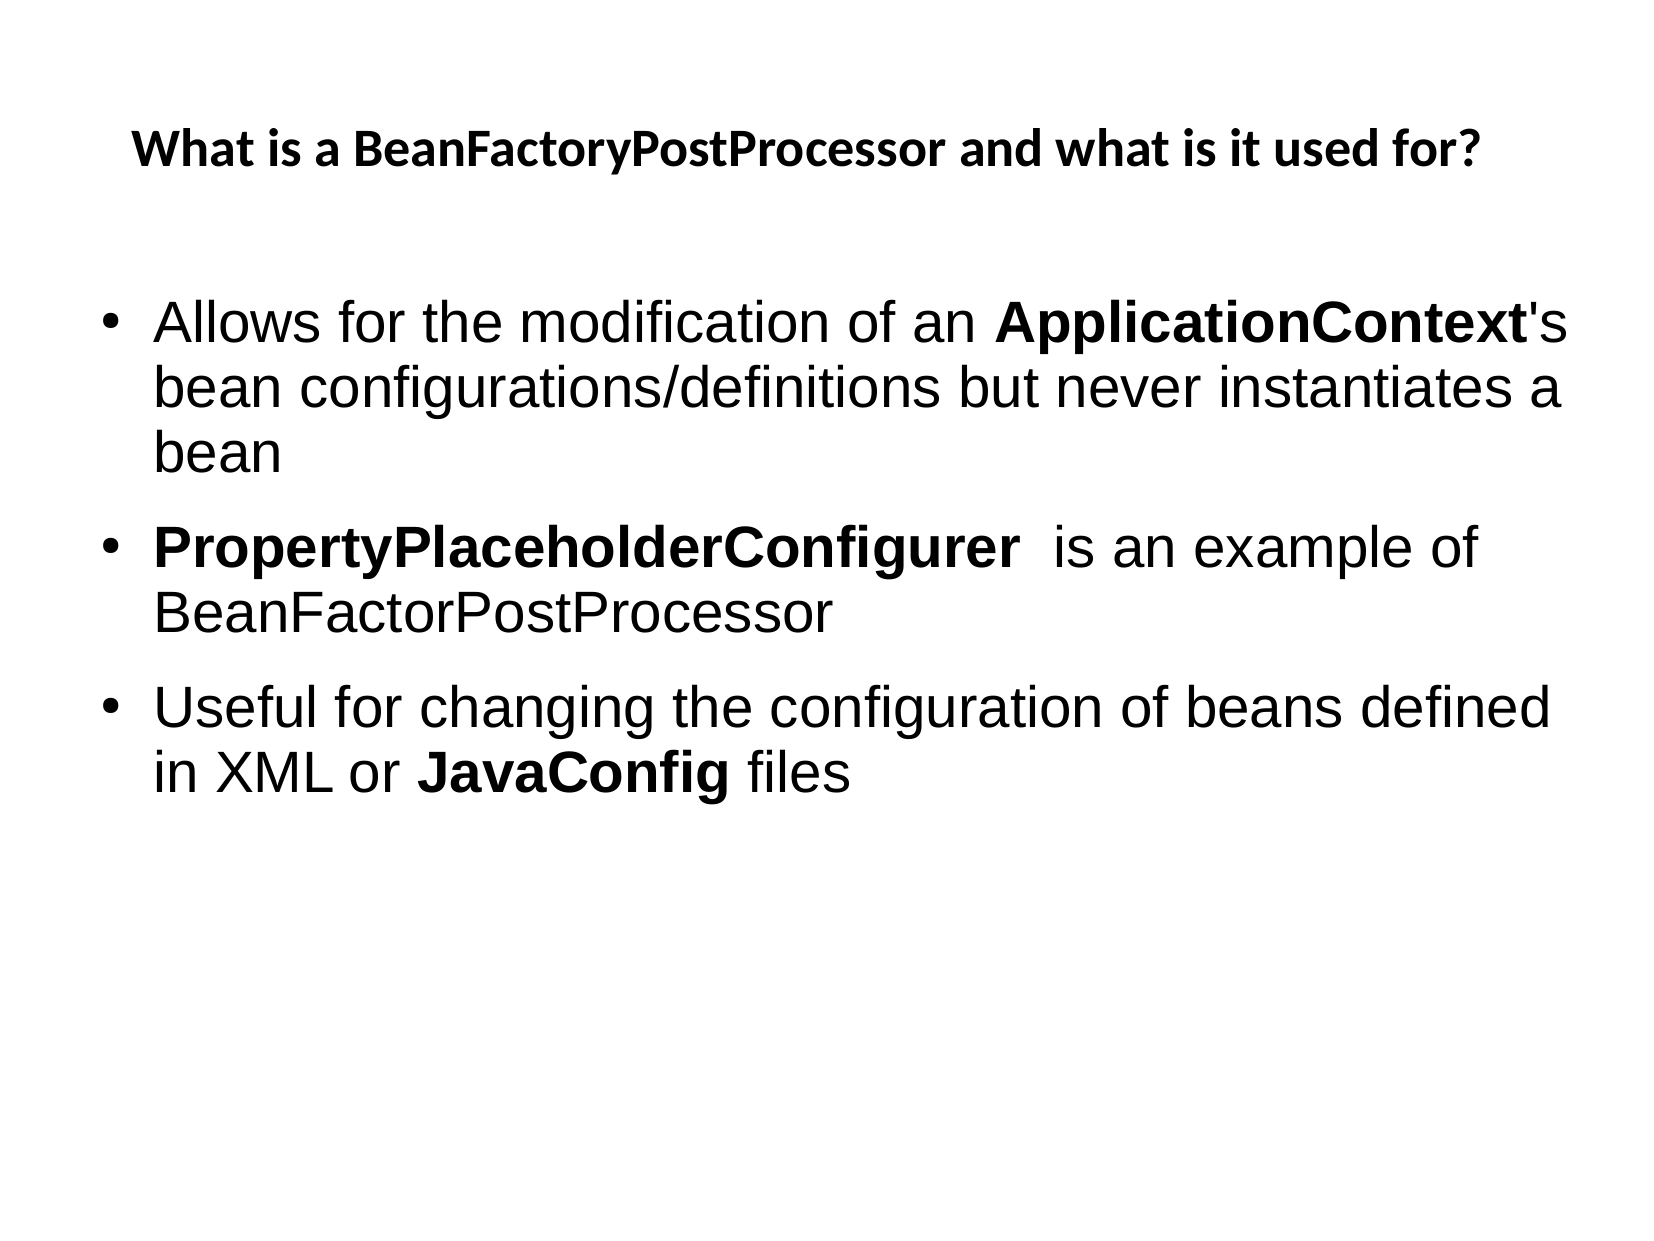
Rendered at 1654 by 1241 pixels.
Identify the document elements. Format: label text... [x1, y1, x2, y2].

list Allows for the modification of an ApplicationContext's bean configurations/definitions but never instantiates a bean PropertyPlaceholderConfigurer is an example of BeanFactorPostProcessor Useful for changing the configuration of beans defined in XML or JavaConfig files [82, 290, 1571, 1109]
title What is a BeanFactoryPostProcessor and what is it used for? [82, 49, 1571, 257]
